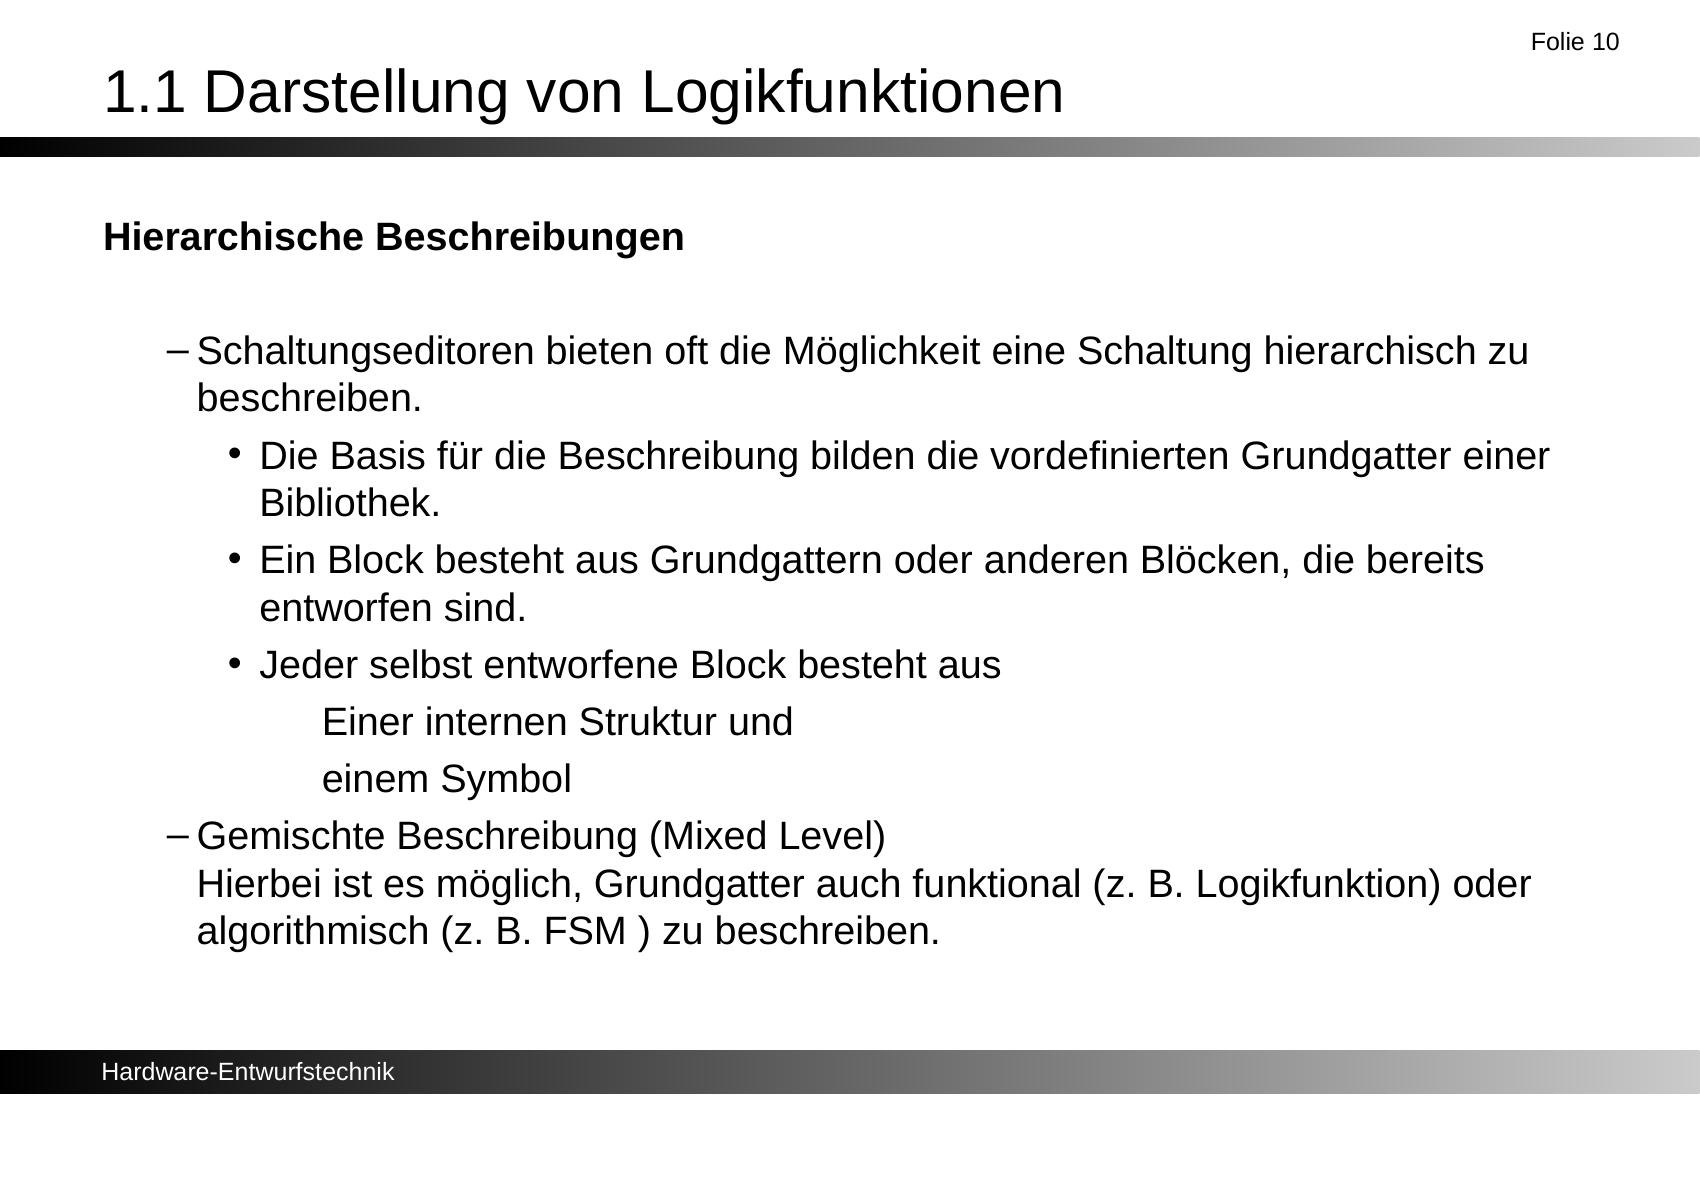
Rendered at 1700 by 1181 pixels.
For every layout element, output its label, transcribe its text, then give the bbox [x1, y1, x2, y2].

list Hierarchische Beschreibungen Schaltungseditoren bieten oft die Möglichkeit eine Schaltung hierarchisch zu beschreiben. Die Basis für die Beschreibung bilden die vordefinierten Grundgatter einer Bibliothek. Ein Block besteht aus Grundgattern oder anderen Blöcken, die bereits entworfen sind. Jeder selbst entworfene Block besteht aus Einer internen Struktur und einem Symbol Gemischte Beschreibung (Mixed Level) Hierbei ist es möglich, Grundgatter auch funktional (z. B. Logikfunktion) oder algorithmisch (z. B. FSM ) zu beschreiben. [87, 202, 1613, 1022]
title 1.1 Darstellung von Logikfunktionen [87, 36, 1421, 142]
